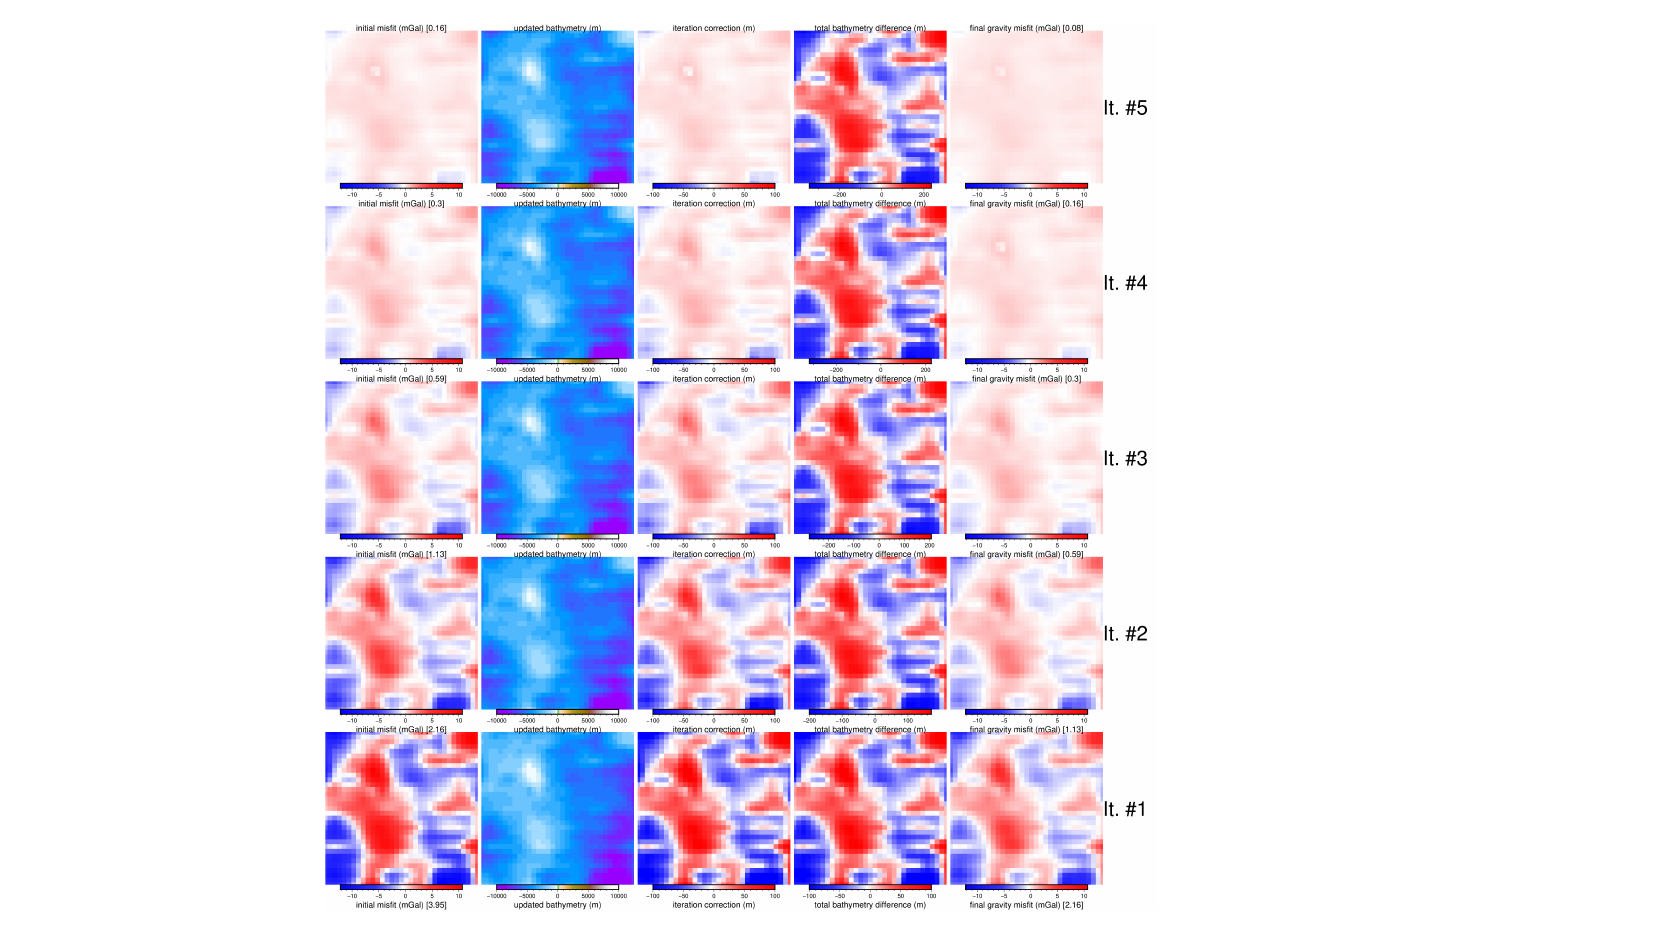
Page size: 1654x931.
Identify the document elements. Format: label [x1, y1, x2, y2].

picture [325, 23, 1158, 910]
